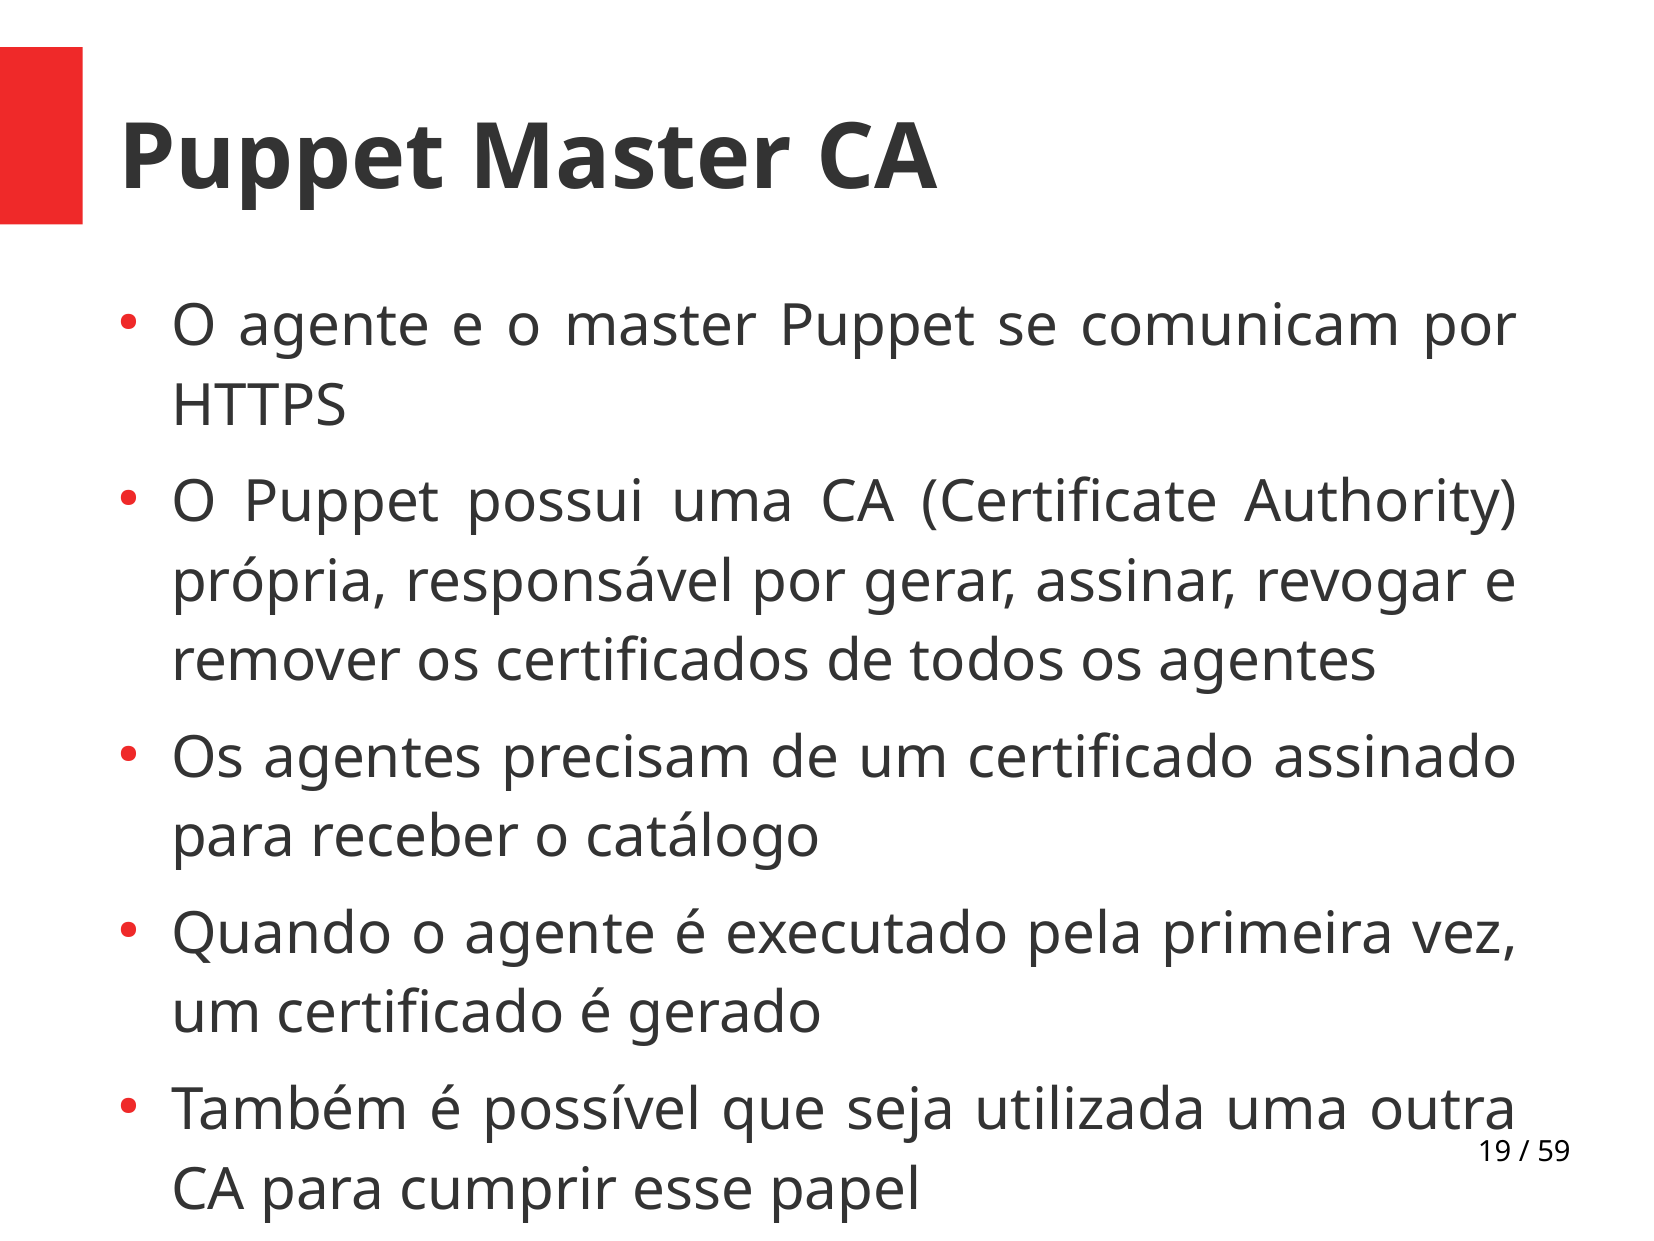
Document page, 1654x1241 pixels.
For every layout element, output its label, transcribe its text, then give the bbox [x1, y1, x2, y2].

list O agente e o master Puppet se comunicam por HTTPS O Puppet possui uma CA (Certificate Authority) própria, responsável por gerar, assinar, revogar e remover os certificados de todos os agentes Os agentes precisam de um certificado assinado para receber o catálogo Quando o agente é executado pela primeira vez, um certificado é gerado Também é possível que seja utilizada uma outra CA para cumprir esse papel [100, 283, 1518, 1164]
title Puppet Master CA [118, 49, 1571, 257]
